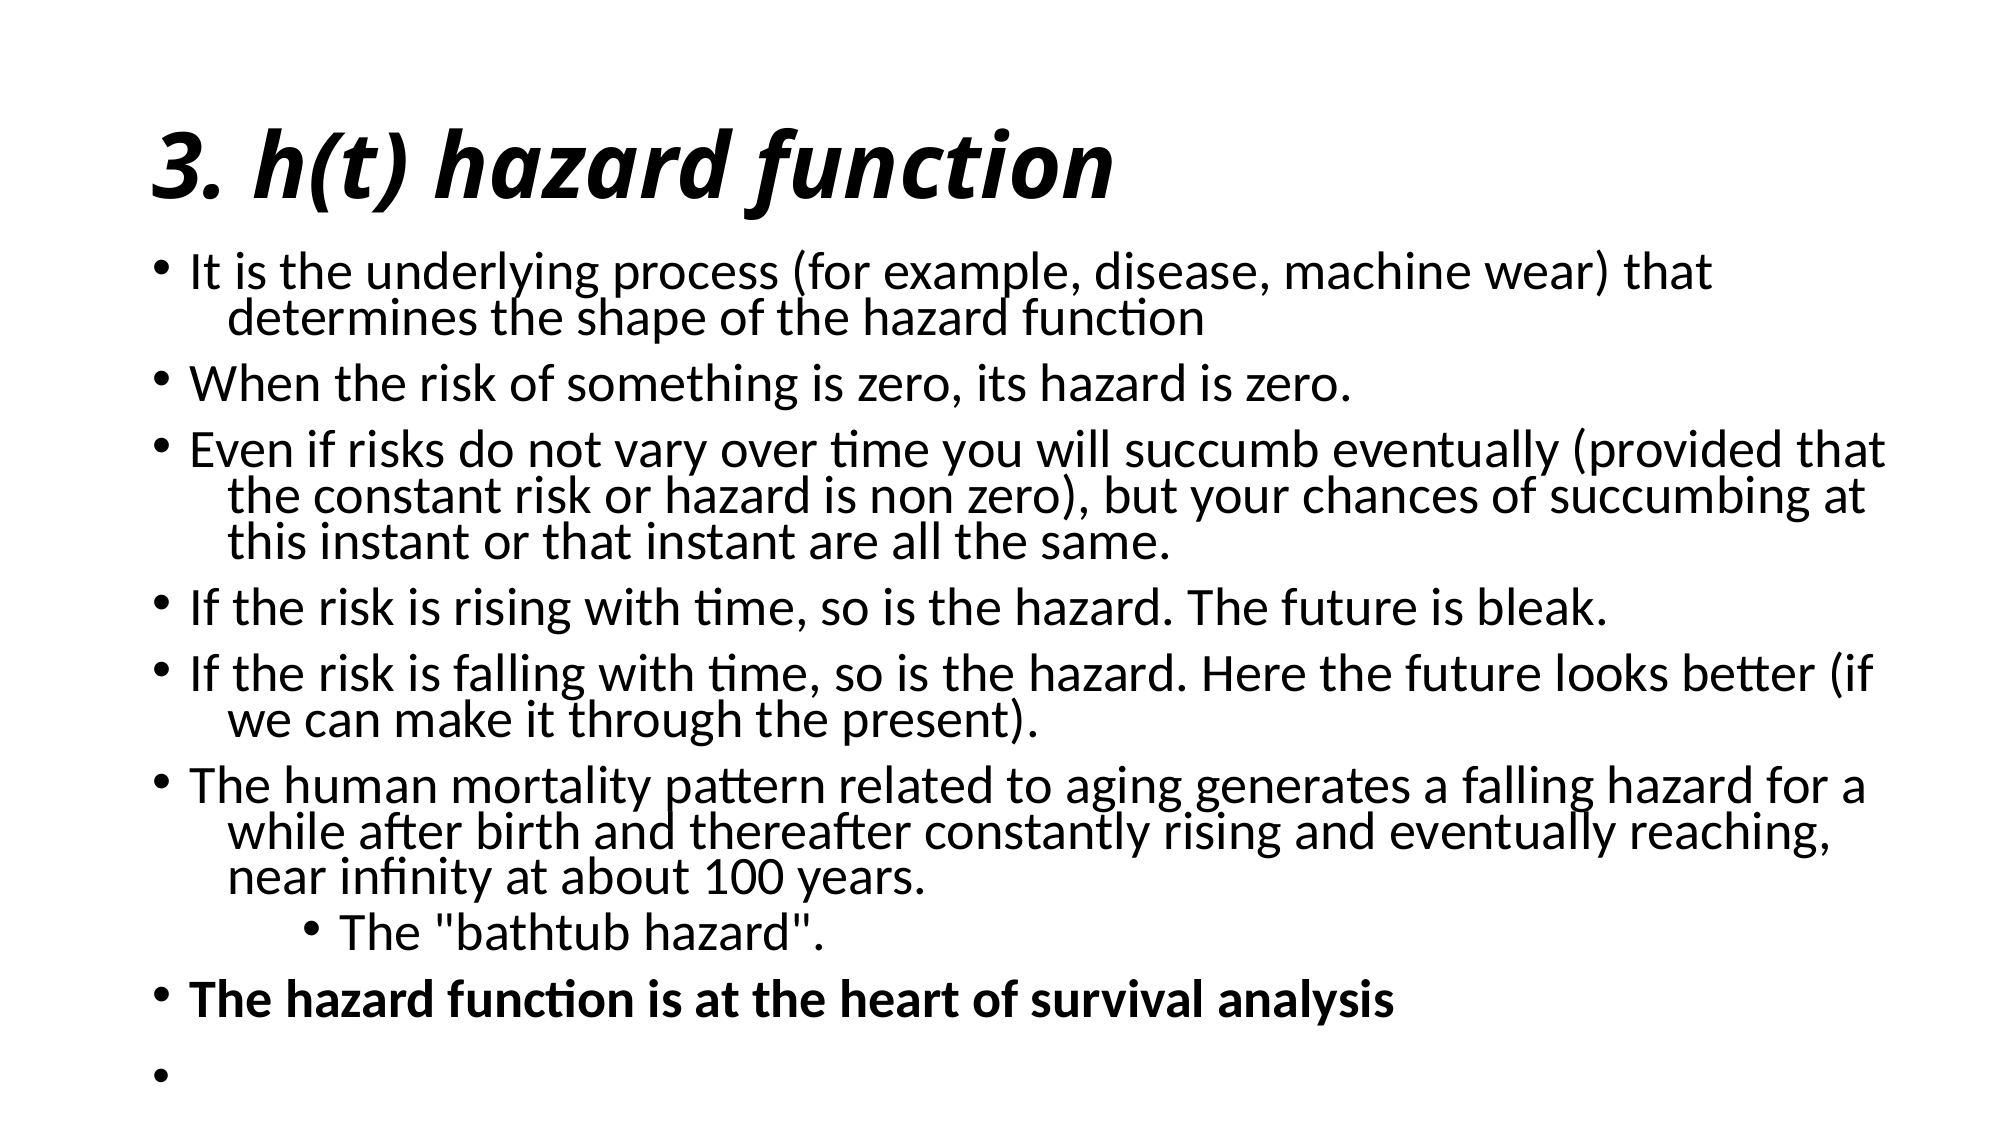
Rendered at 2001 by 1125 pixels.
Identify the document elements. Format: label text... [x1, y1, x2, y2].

title 3. h(t) hazard function [137, 59, 1863, 245]
list It is the underlying process (for example, disease, machine wear) that determines the shape of the hazard function When the risk of something is zero, its hazard is zero. Even if risks do not vary over time you will succumb eventually (provided that the constant risk or hazard is non zero), but your chances of succumbing at this instant or that instant are all the same. If the risk is rising with time, so is the hazard. The future is bleak. If the risk is falling with time, so is the hazard. Here the future looks better (if we can make it through the present). The human mortality pattern related to aging generates a falling hazard for a while after birth and thereafter constantly rising and eventually reaching, near infinity at about 100 years. The "bathtub hazard". The hazard function is at the heart of survival analysis [137, 245, 1915, 1084]
